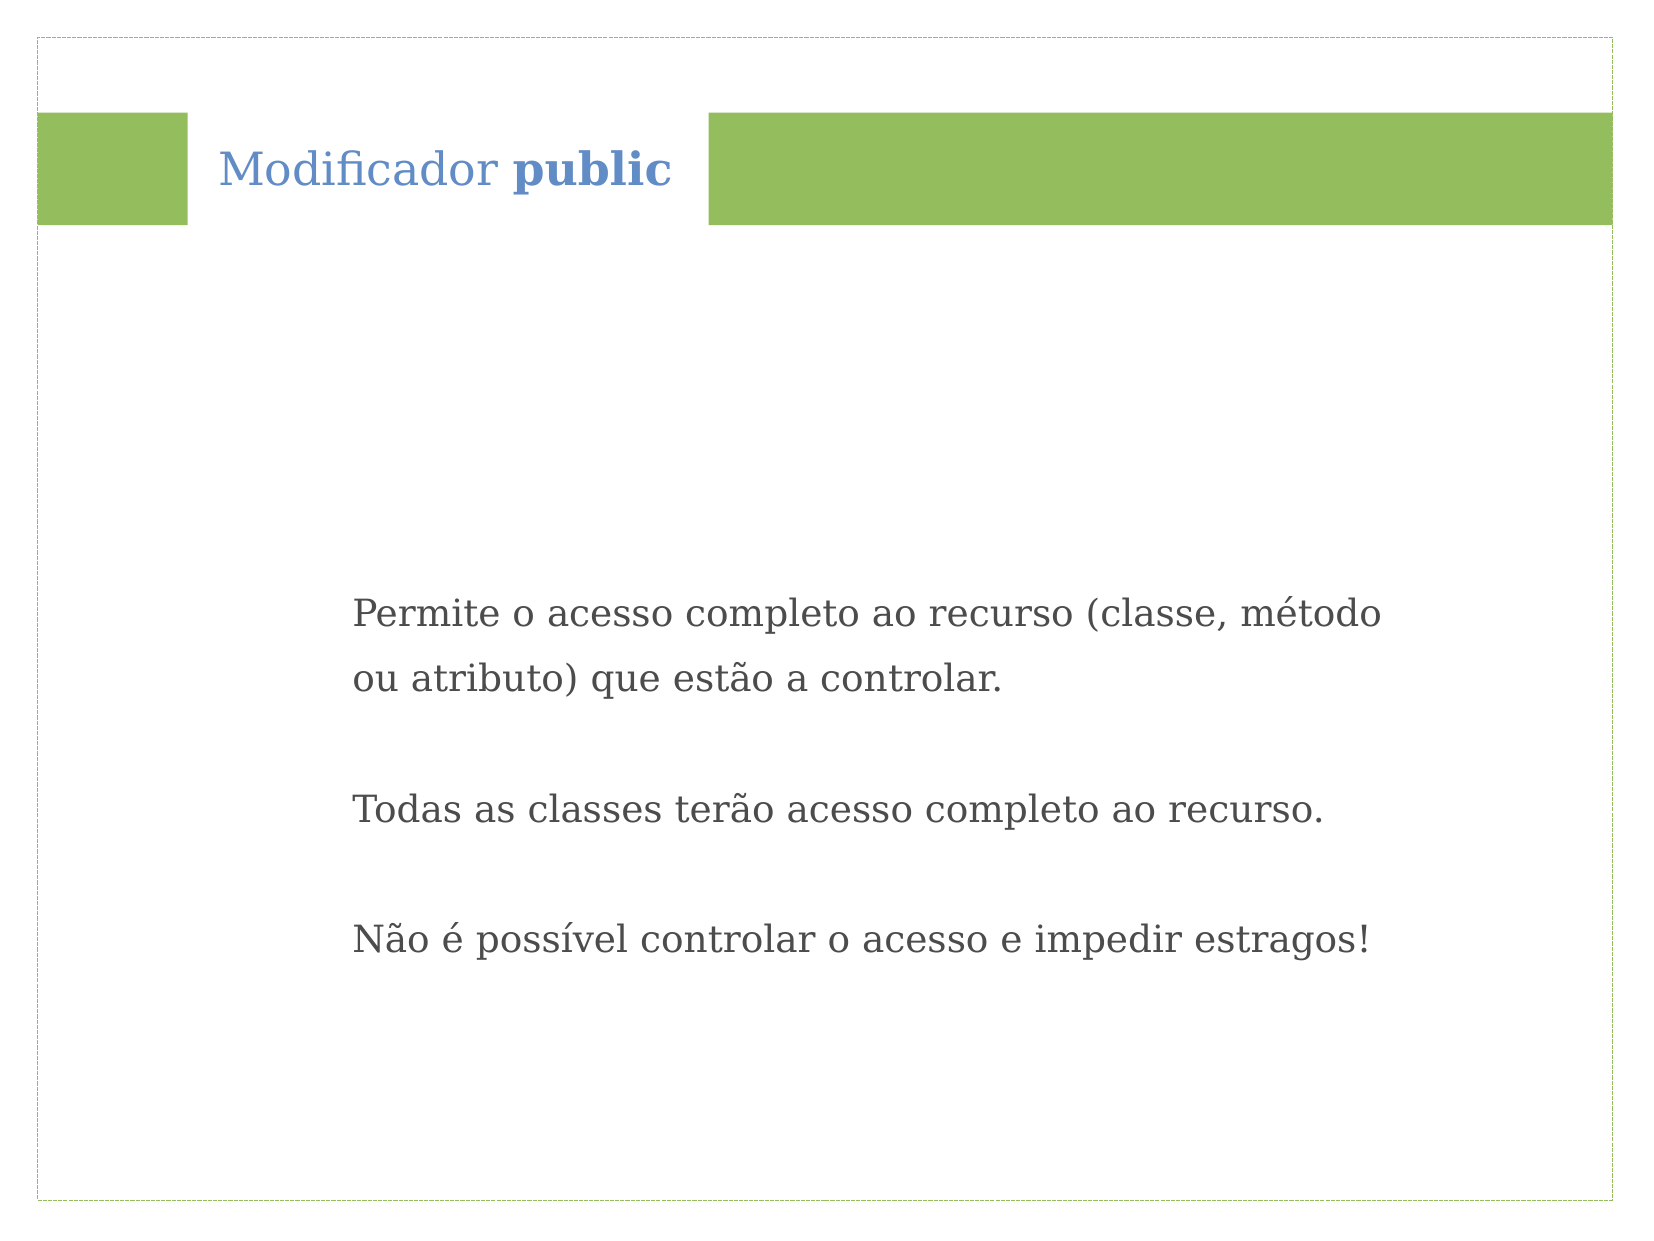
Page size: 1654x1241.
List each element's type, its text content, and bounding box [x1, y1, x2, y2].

text_box Permite o acesso completo ao recurso (classe, método ou atributo) que estão a controlar. Todas as classes terão acesso completo ao recurso. Não é possível controlar o acesso e impedir estragos! [337, 562, 1426, 1088]
text_box [708, 112, 1613, 226]
text_box Modificador public [203, 134, 689, 204]
text_box [37, 112, 188, 226]
